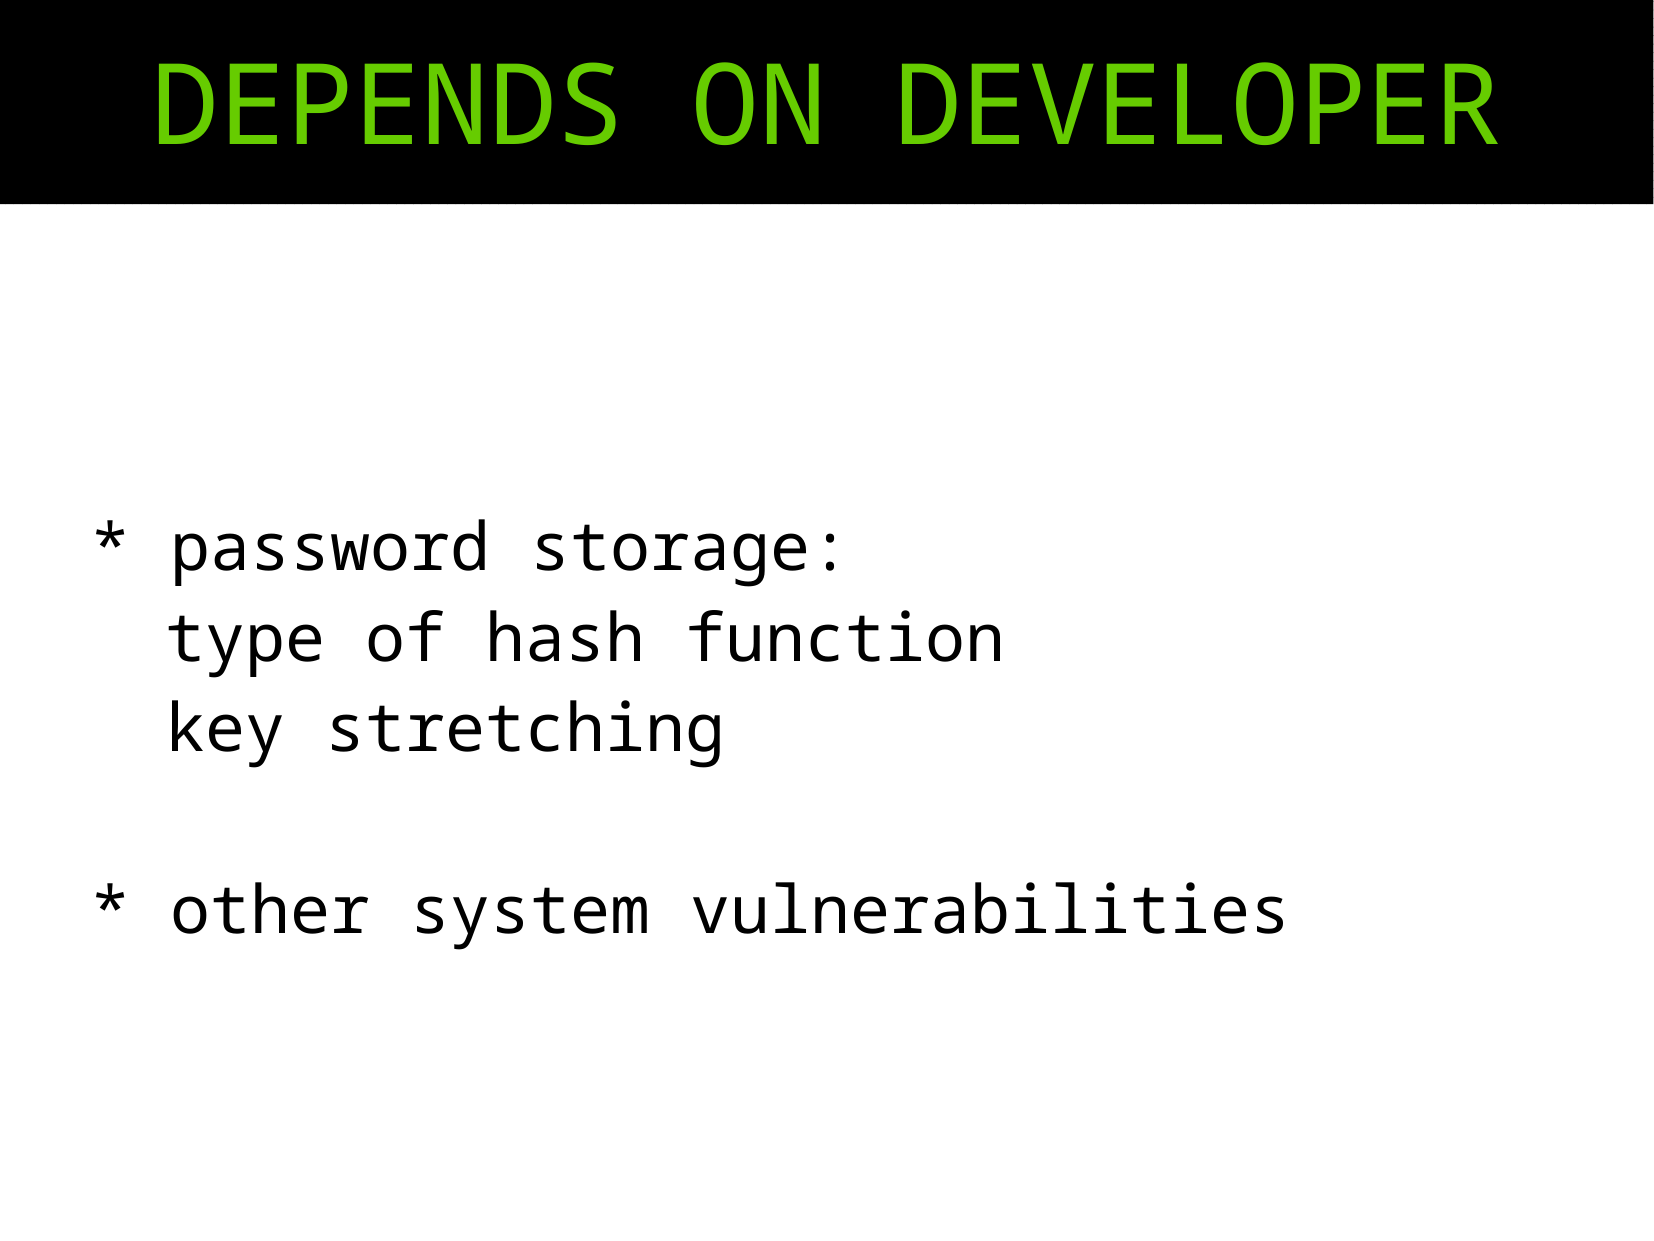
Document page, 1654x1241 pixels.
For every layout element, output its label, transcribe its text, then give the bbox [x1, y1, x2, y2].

subtitle * password storage: type of hash function key stretching * other system vulnerabilities [90, 305, 1621, 1146]
title DEPENDS ON DEVELOPER [0, 0, 1654, 205]
